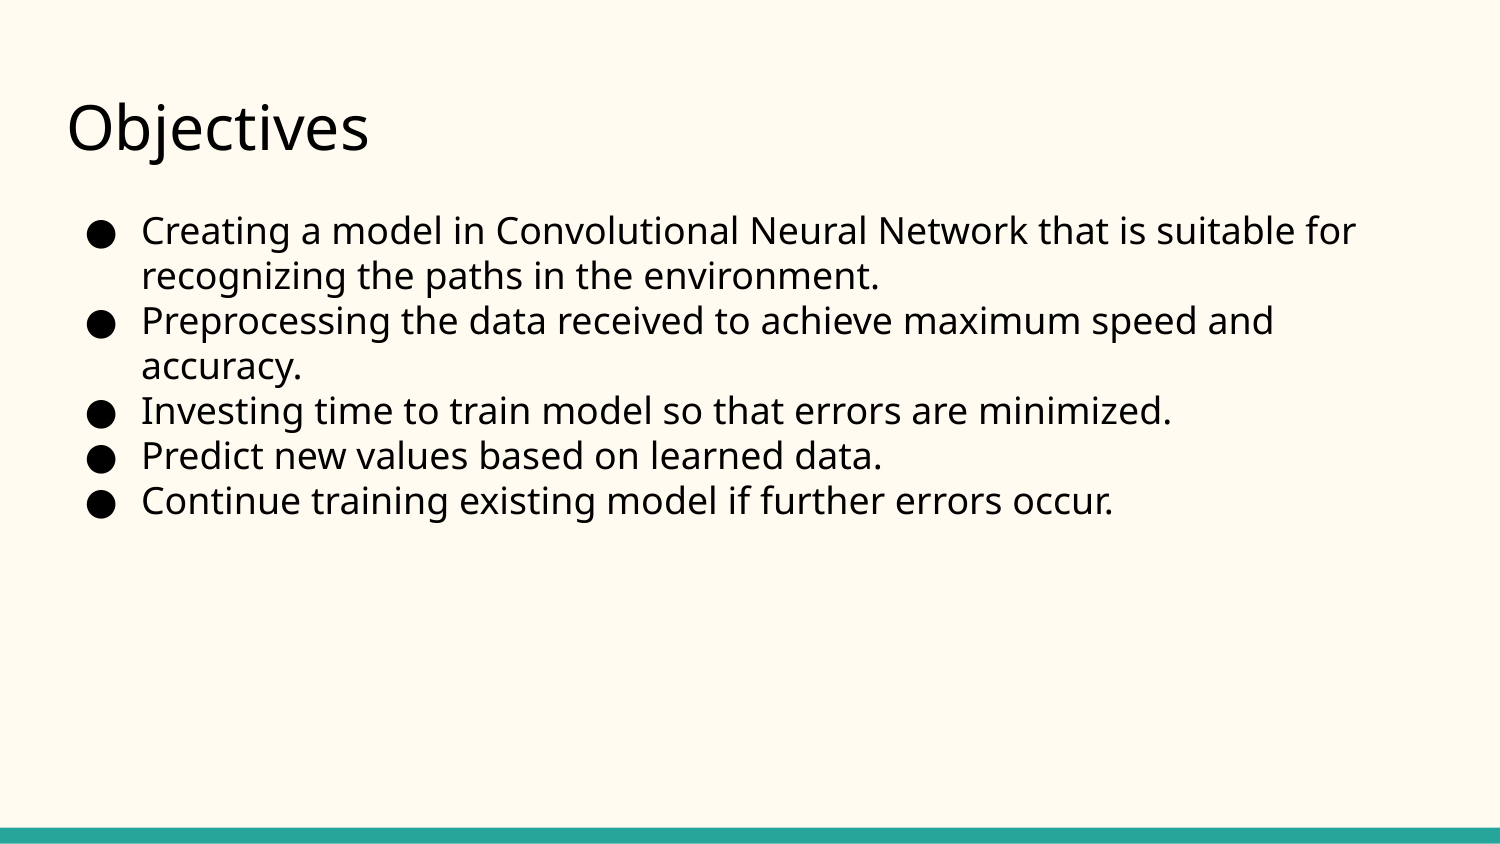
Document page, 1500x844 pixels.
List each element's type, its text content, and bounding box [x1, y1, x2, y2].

list Creating a model in Convolutional Neural Network that is suitable for recognizing the paths in the environment. Preprocessing the data received to achieve maximum speed and accuracy. Investing time to train model so that errors are minimized. Predict new values based on learned data. Continue training existing model if further errors occur. [51, 192, 1449, 750]
title Objectives [51, 72, 1449, 174]
